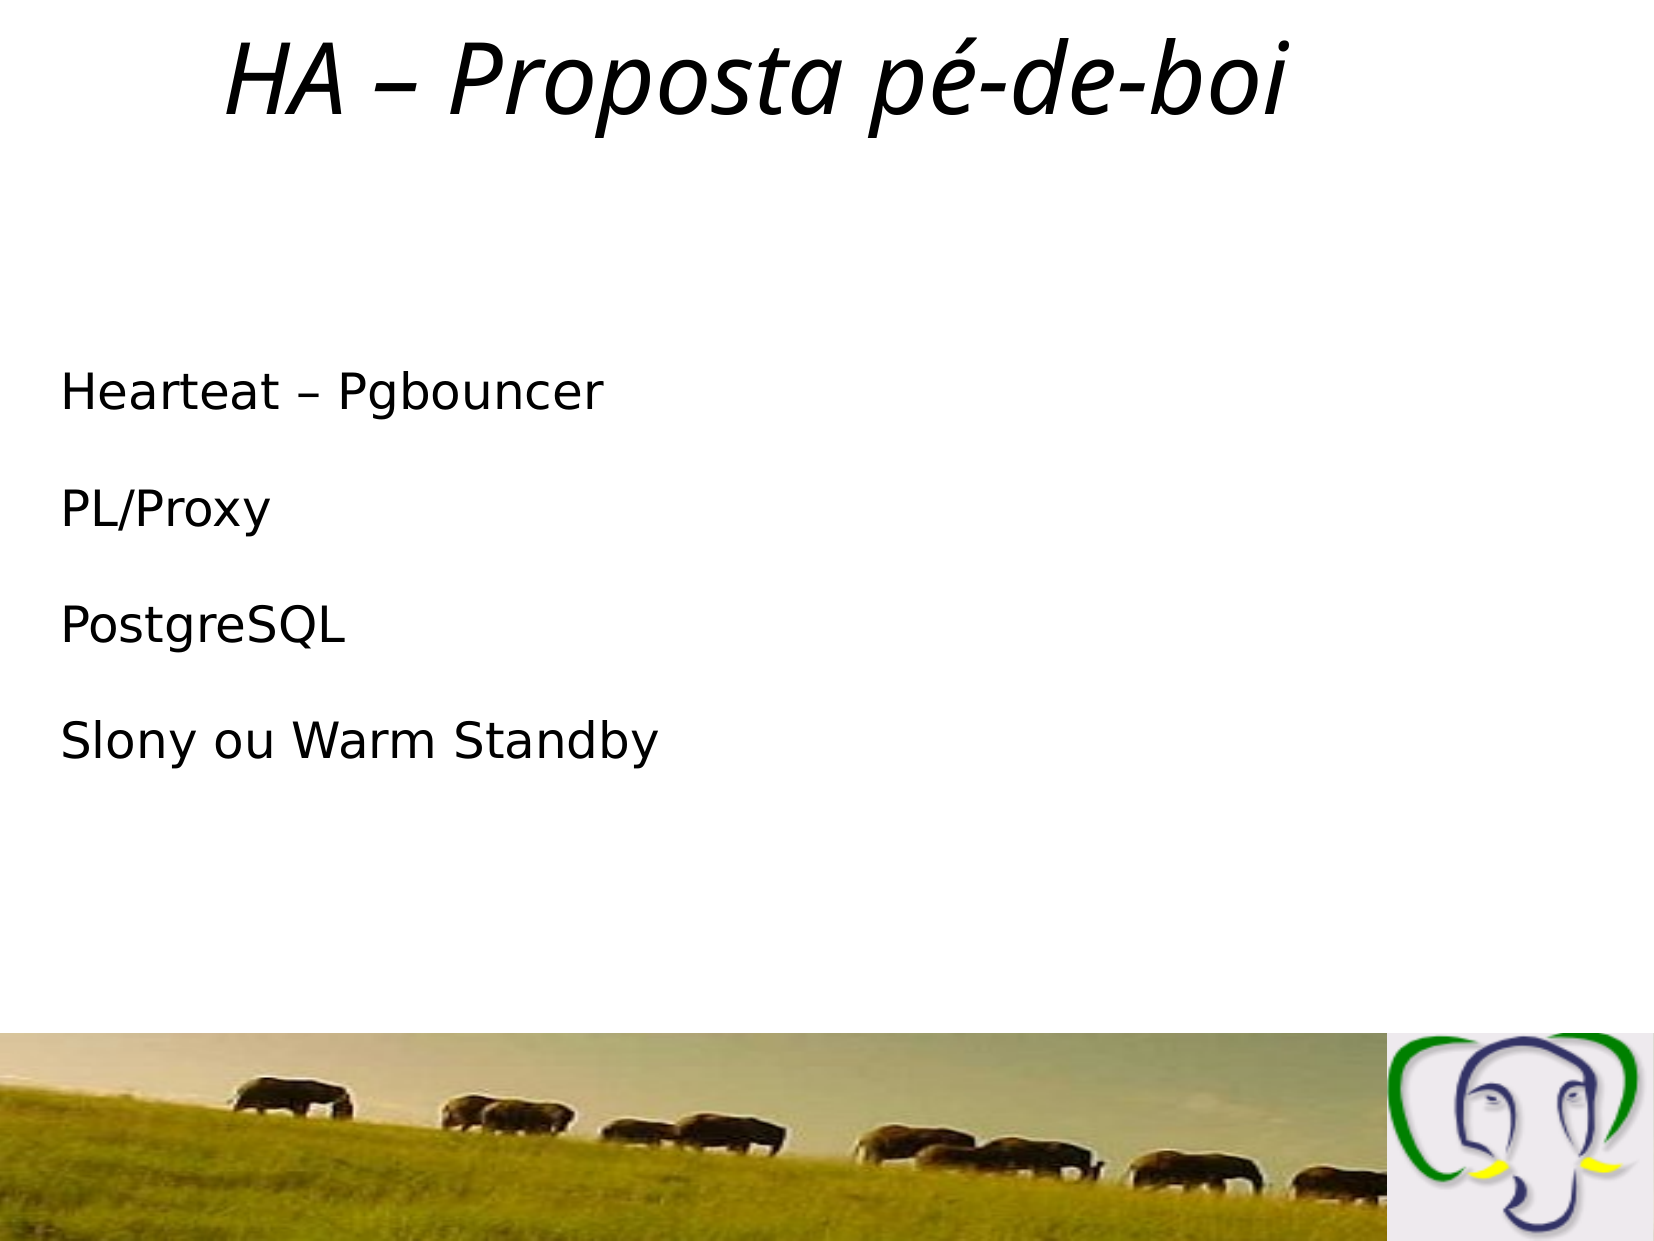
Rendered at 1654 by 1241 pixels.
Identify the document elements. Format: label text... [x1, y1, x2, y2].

text_box Hearteat – Pgbouncer PL/Proxy PostgreSQL Slony ou Warm Standby [29, 297, 1565, 895]
text_box HA – Proposta pé-de-boi [0, 0, 1654, 207]
picture [0, 1033, 1654, 1241]
